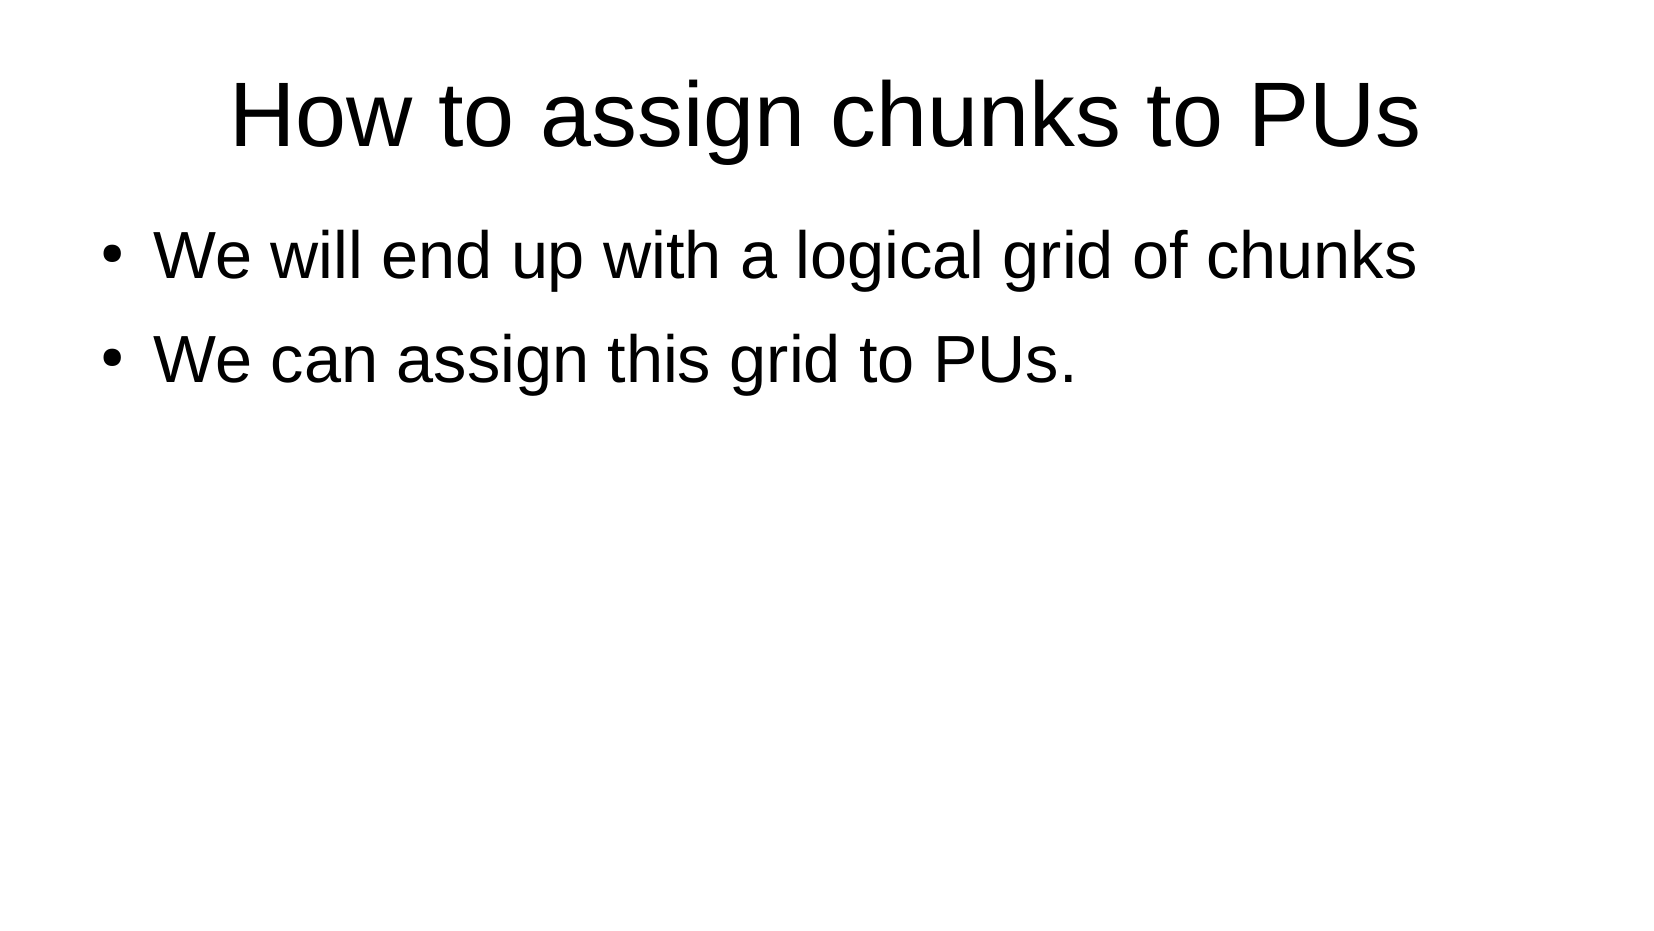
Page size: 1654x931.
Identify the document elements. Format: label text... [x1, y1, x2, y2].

title How to assign chunks to PUs [82, 37, 1571, 193]
list We will end up with a logical grid of chunks We can assign this grid to PUs. [82, 217, 1571, 758]
